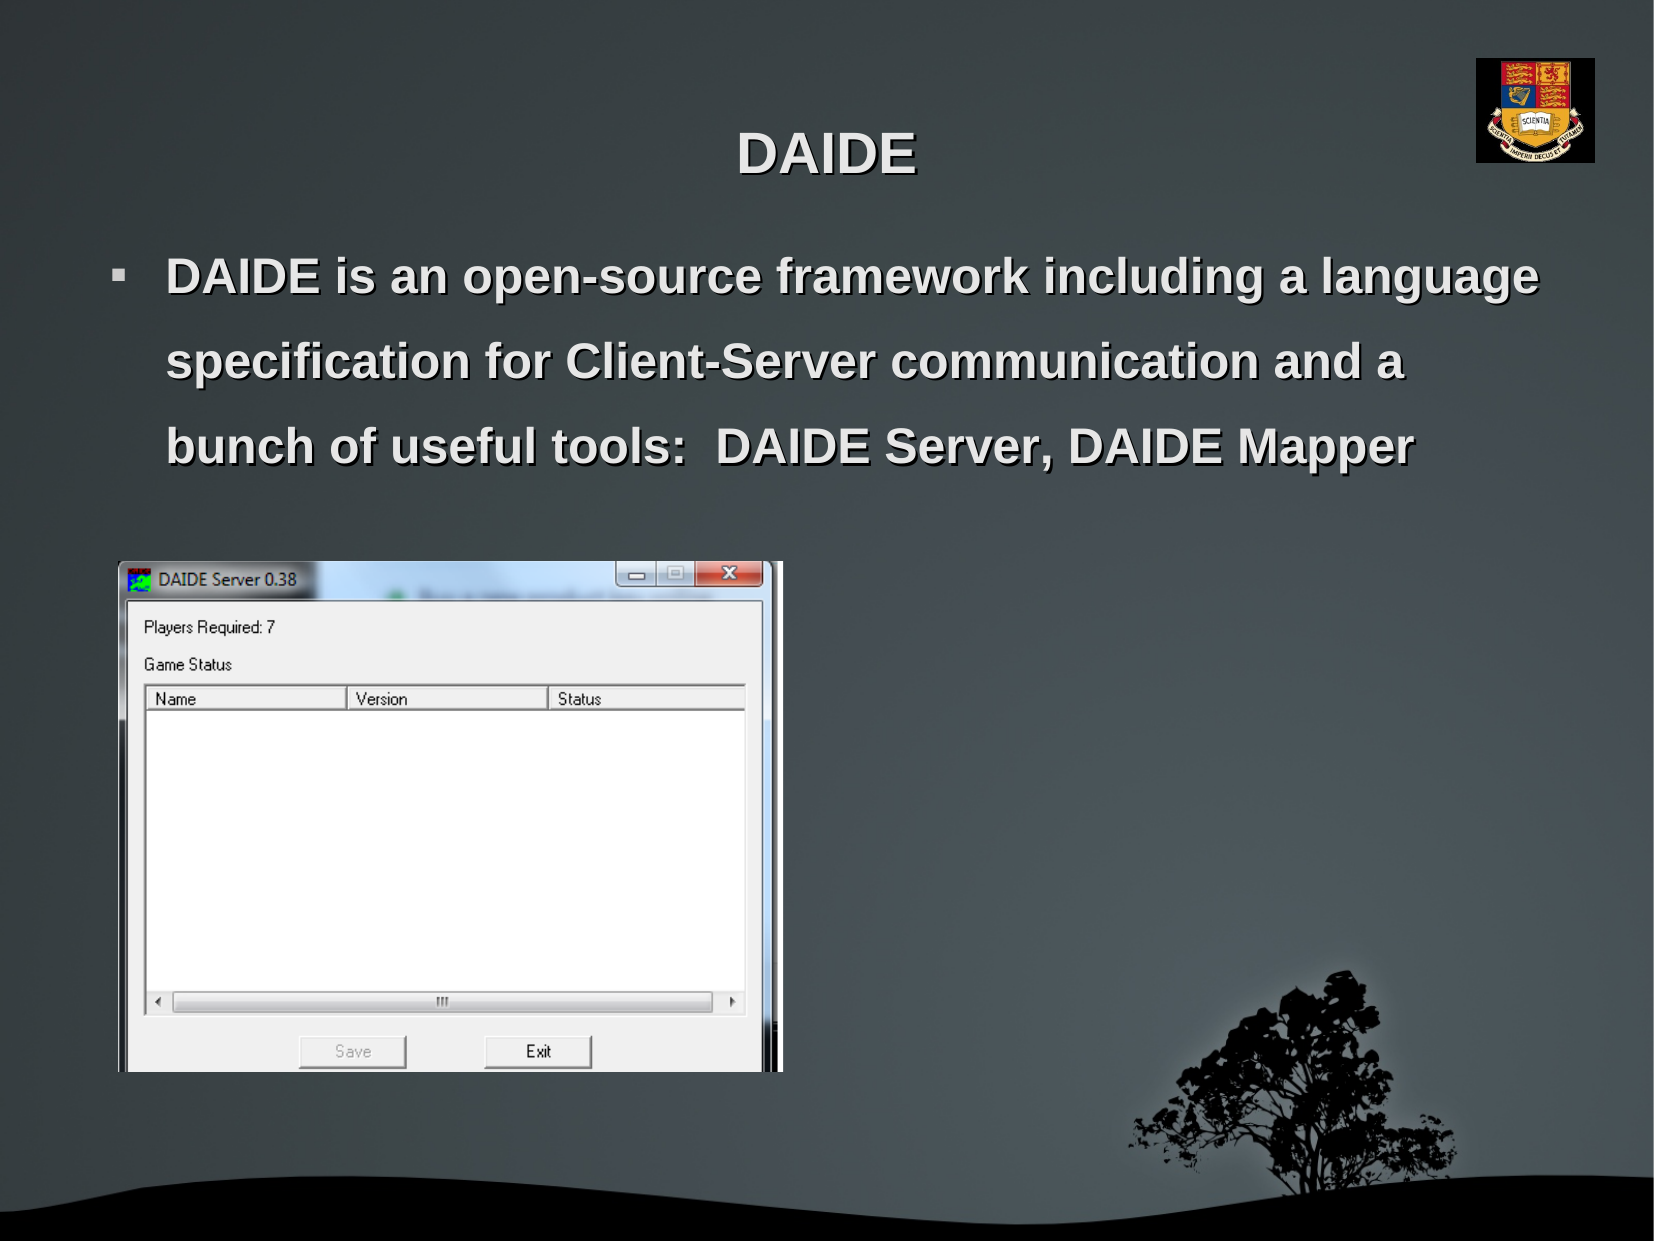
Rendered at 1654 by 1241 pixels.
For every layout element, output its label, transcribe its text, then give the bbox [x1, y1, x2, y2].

list DAIDE is an open-source framework including a language specification for Client-Server communication and a bunch of useful tools: DAIDE Server, DAIDE Mapper [76, 248, 1565, 1067]
title DAIDE [82, 49, 1571, 257]
picture [0, 0, 1654, 1241]
